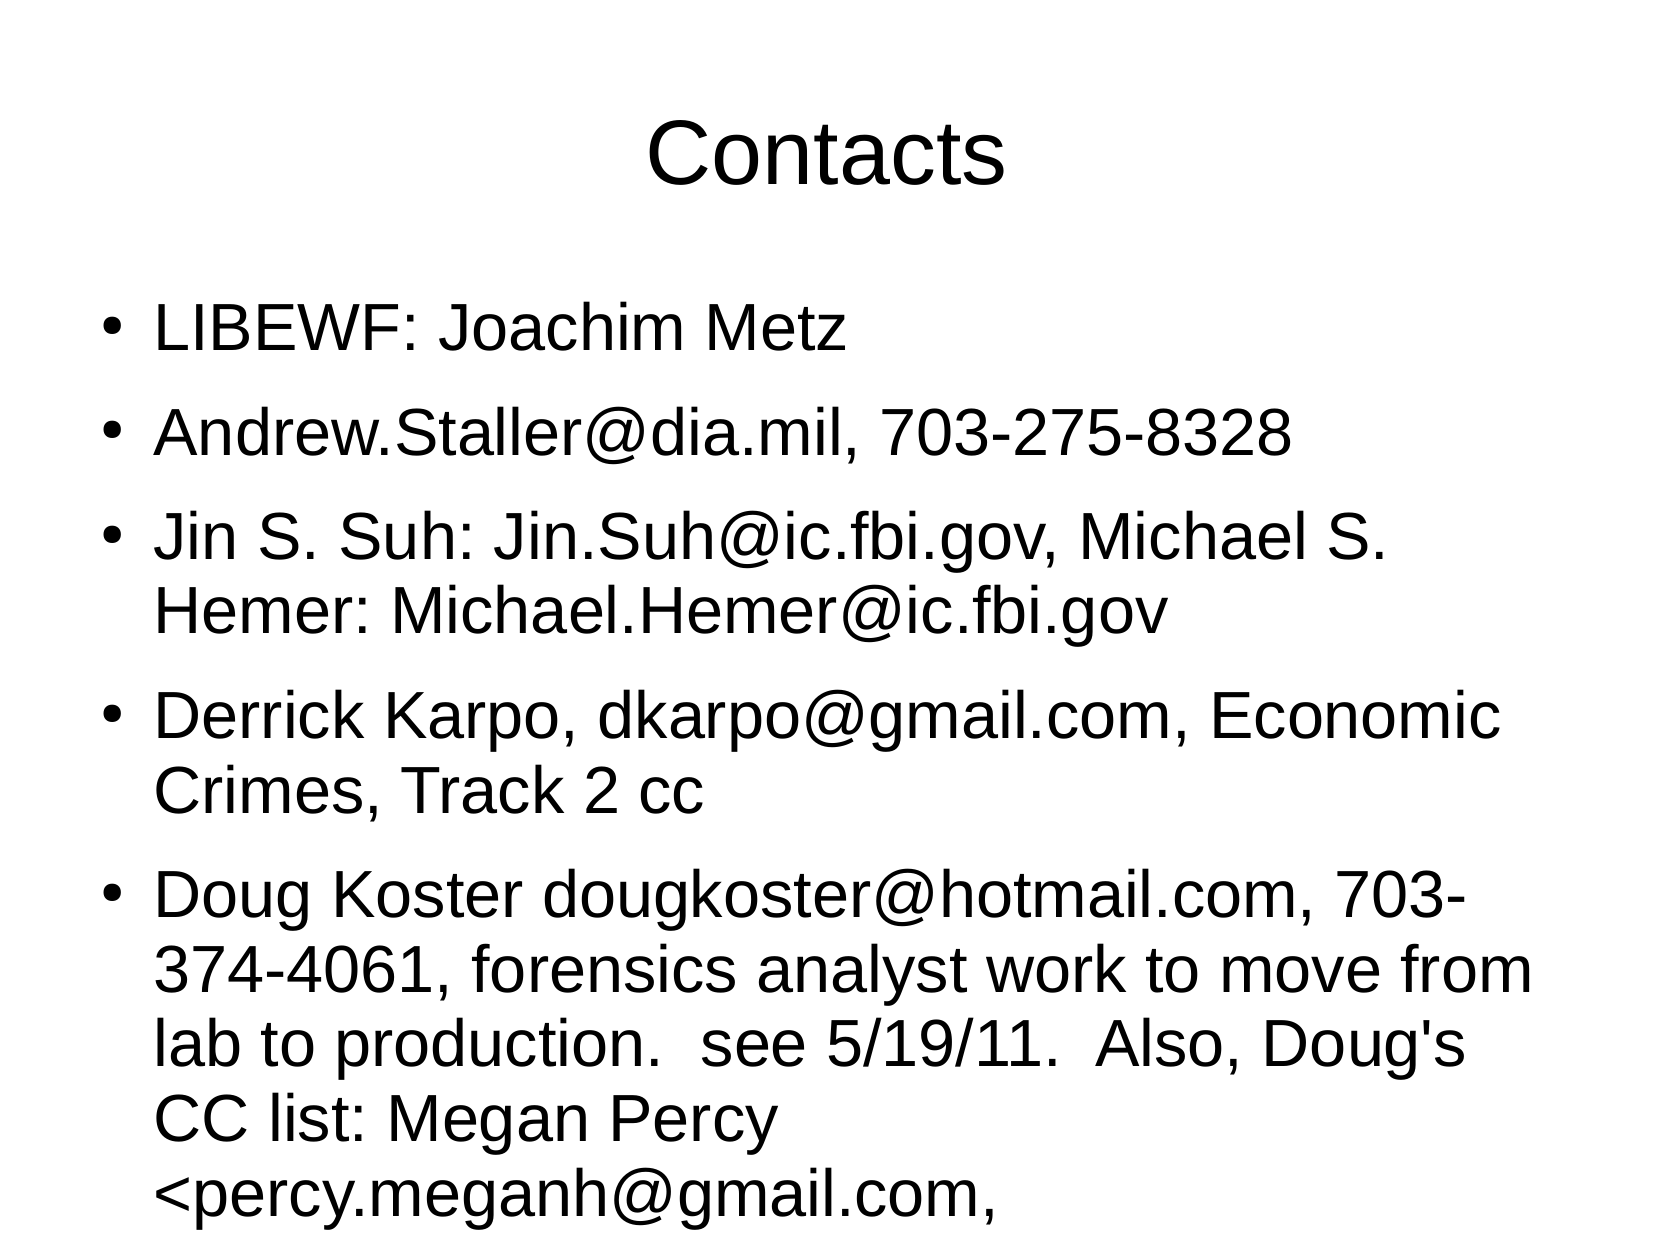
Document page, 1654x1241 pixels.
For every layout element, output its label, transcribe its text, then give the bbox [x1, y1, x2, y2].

title Contacts [82, 56, 1571, 250]
list LIBEWF: Joachim Metz Andrew.Staller@dia.mil, 703-275-8328 Jin S. Suh: Jin.Suh@ic.fbi.gov, Michael S. Hemer: Michael.Hemer@ic.fbi.gov Derrick Karpo, dkarpo@gmail.com, Economic Crimes, Track 2 cc Doug Koster dougkoster@hotmail.com, 703-374-4061, forensics analyst work to move from lab to production. see 5/19/11. Also, Doug's CC list: Megan Percy <percy.meganh@gmail.com, jperkins.jupiter@gmail.com [82, 290, 1571, 1241]
